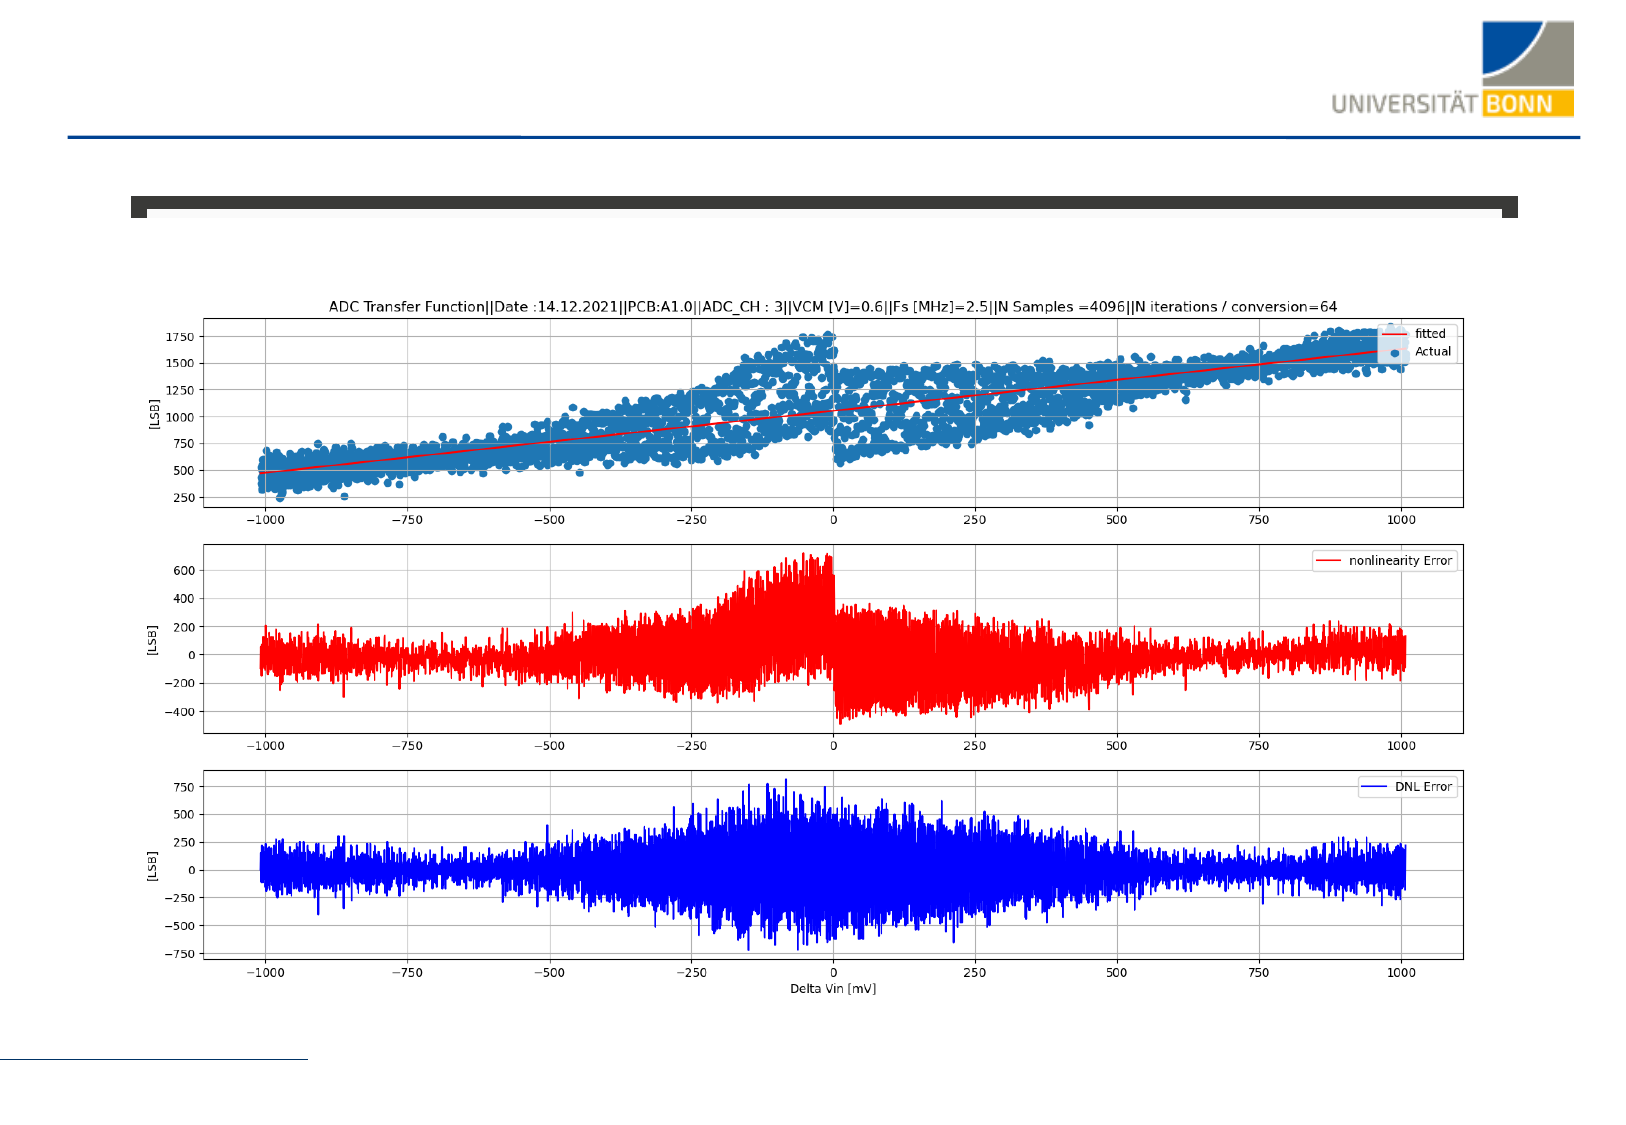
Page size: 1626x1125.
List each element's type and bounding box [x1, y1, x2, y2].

picture [1330, 0, 1574, 137]
chart [81, 160, 1569, 218]
picture [0, 218, 1625, 1051]
